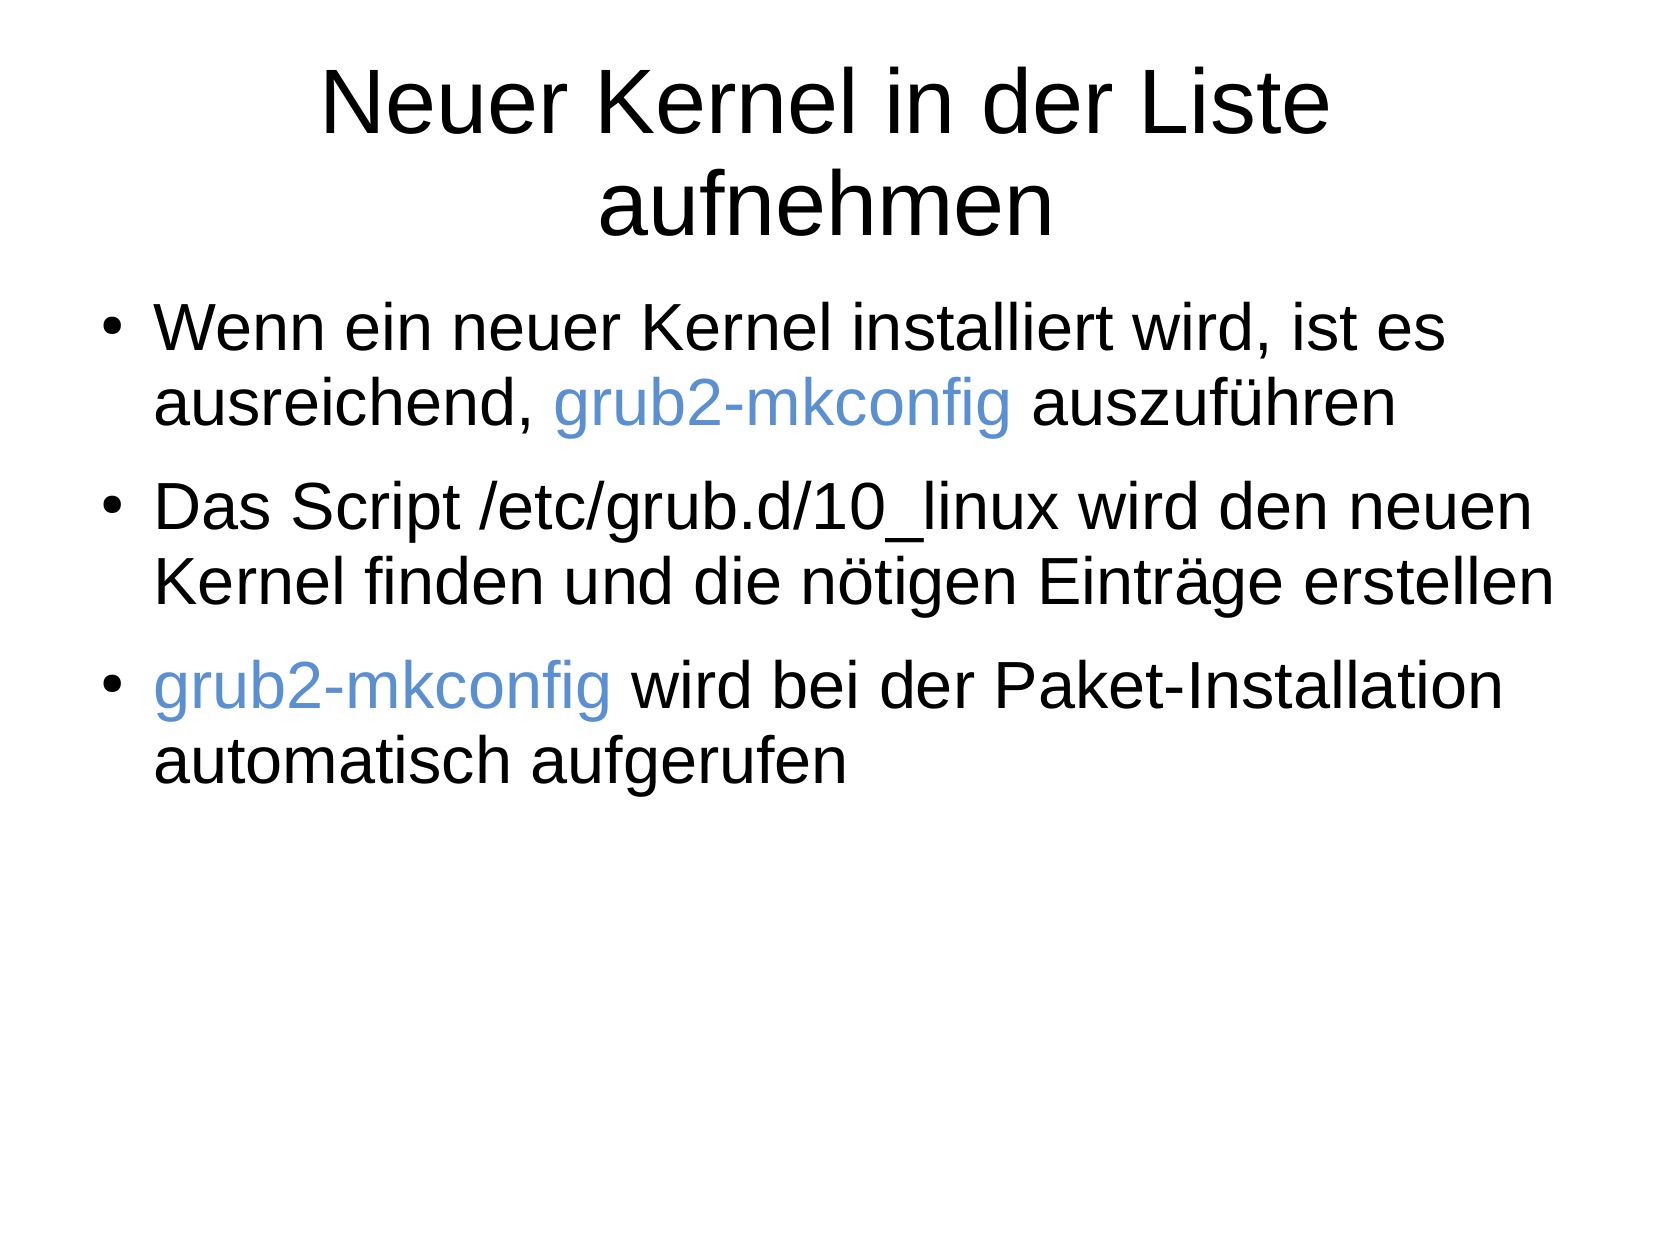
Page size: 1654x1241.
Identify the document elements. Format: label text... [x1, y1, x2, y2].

title Neuer Kernel in der Liste aufnehmen [82, 49, 1571, 257]
list Wenn ein neuer Kernel installiert wird, ist es ausreichend, grub2-mkconfig auszuführen Das Script /etc/grub.d/10_linux wird den neuen Kernel finden und die nötigen Einträge erstellen grub2-mkconfig wird bei der Paket-Installation automatisch aufgerufen [82, 290, 1571, 1010]
